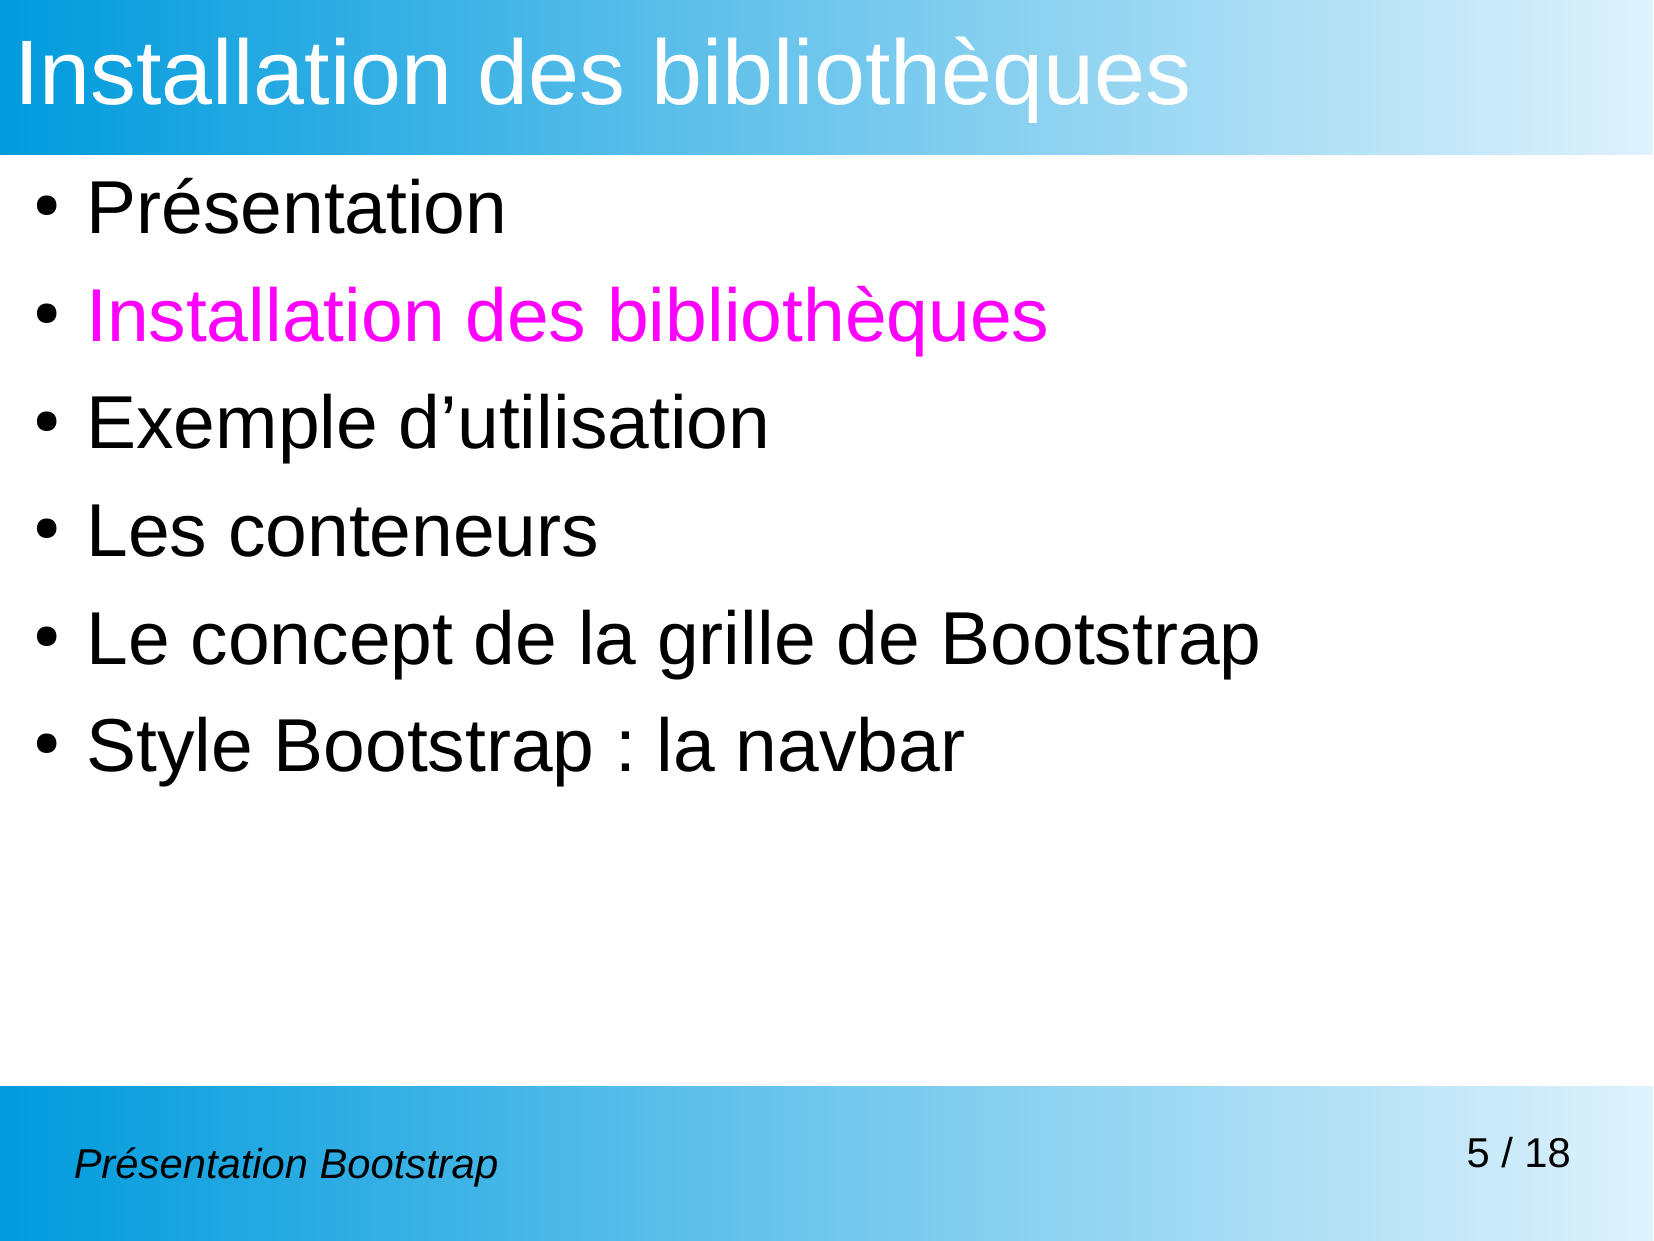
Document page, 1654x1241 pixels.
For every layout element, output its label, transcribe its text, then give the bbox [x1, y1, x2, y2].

text_box Présentation Installation des bibliothèques Exemple d’utilisation Les conteneurs Le concept de la grille de Bootstrap Style Bootstrap : la navbar [15, 165, 1625, 1088]
title Installation des bibliothèques [14, 20, 1503, 126]
